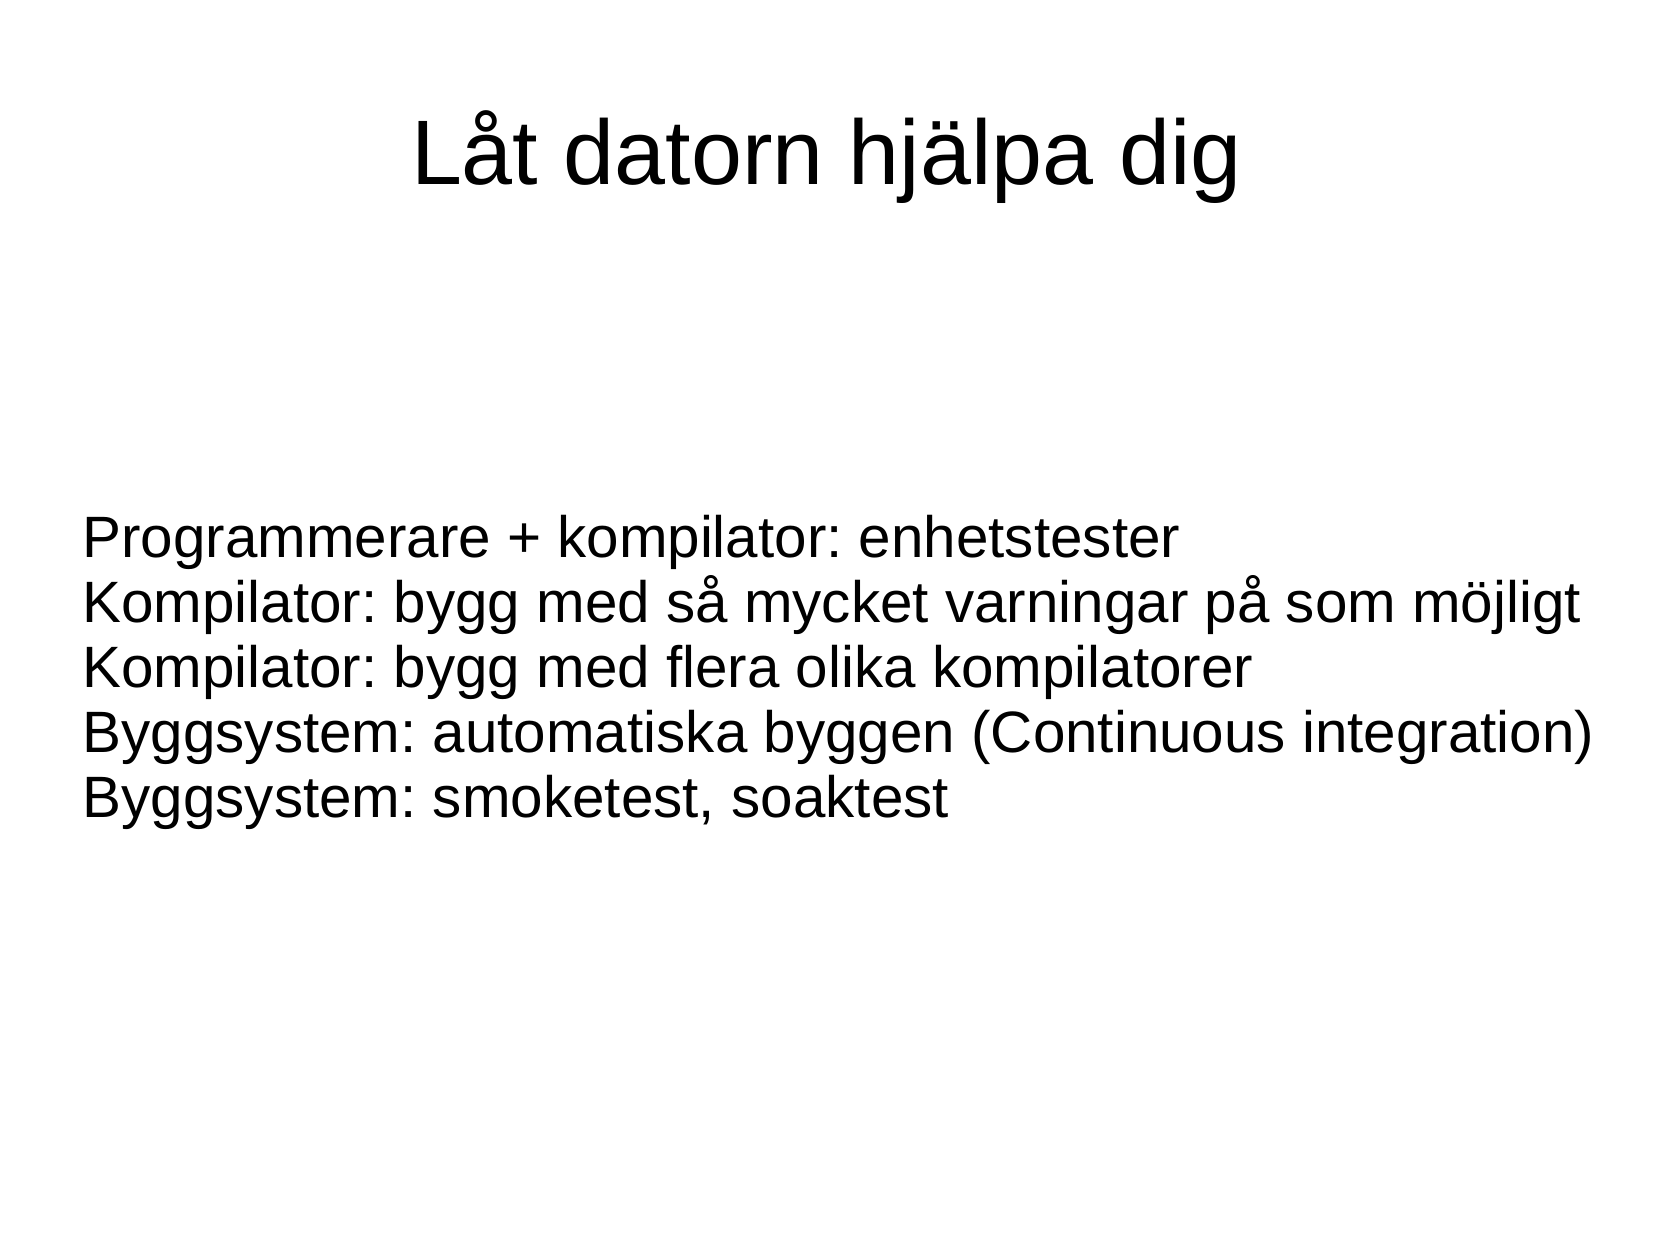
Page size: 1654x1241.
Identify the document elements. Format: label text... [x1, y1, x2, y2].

subtitle Programmerare + kompilator: enhetstester Kompilator: bygg med så mycket varningar på som möjligt Kompilator: bygg med flera olika kompilatorer Byggsystem: automatiska byggen (Continuous integration) Byggsystem: smoketest, soaktest [82, 290, 1625, 1109]
title Låt datorn hjälpa dig [82, 49, 1571, 257]
